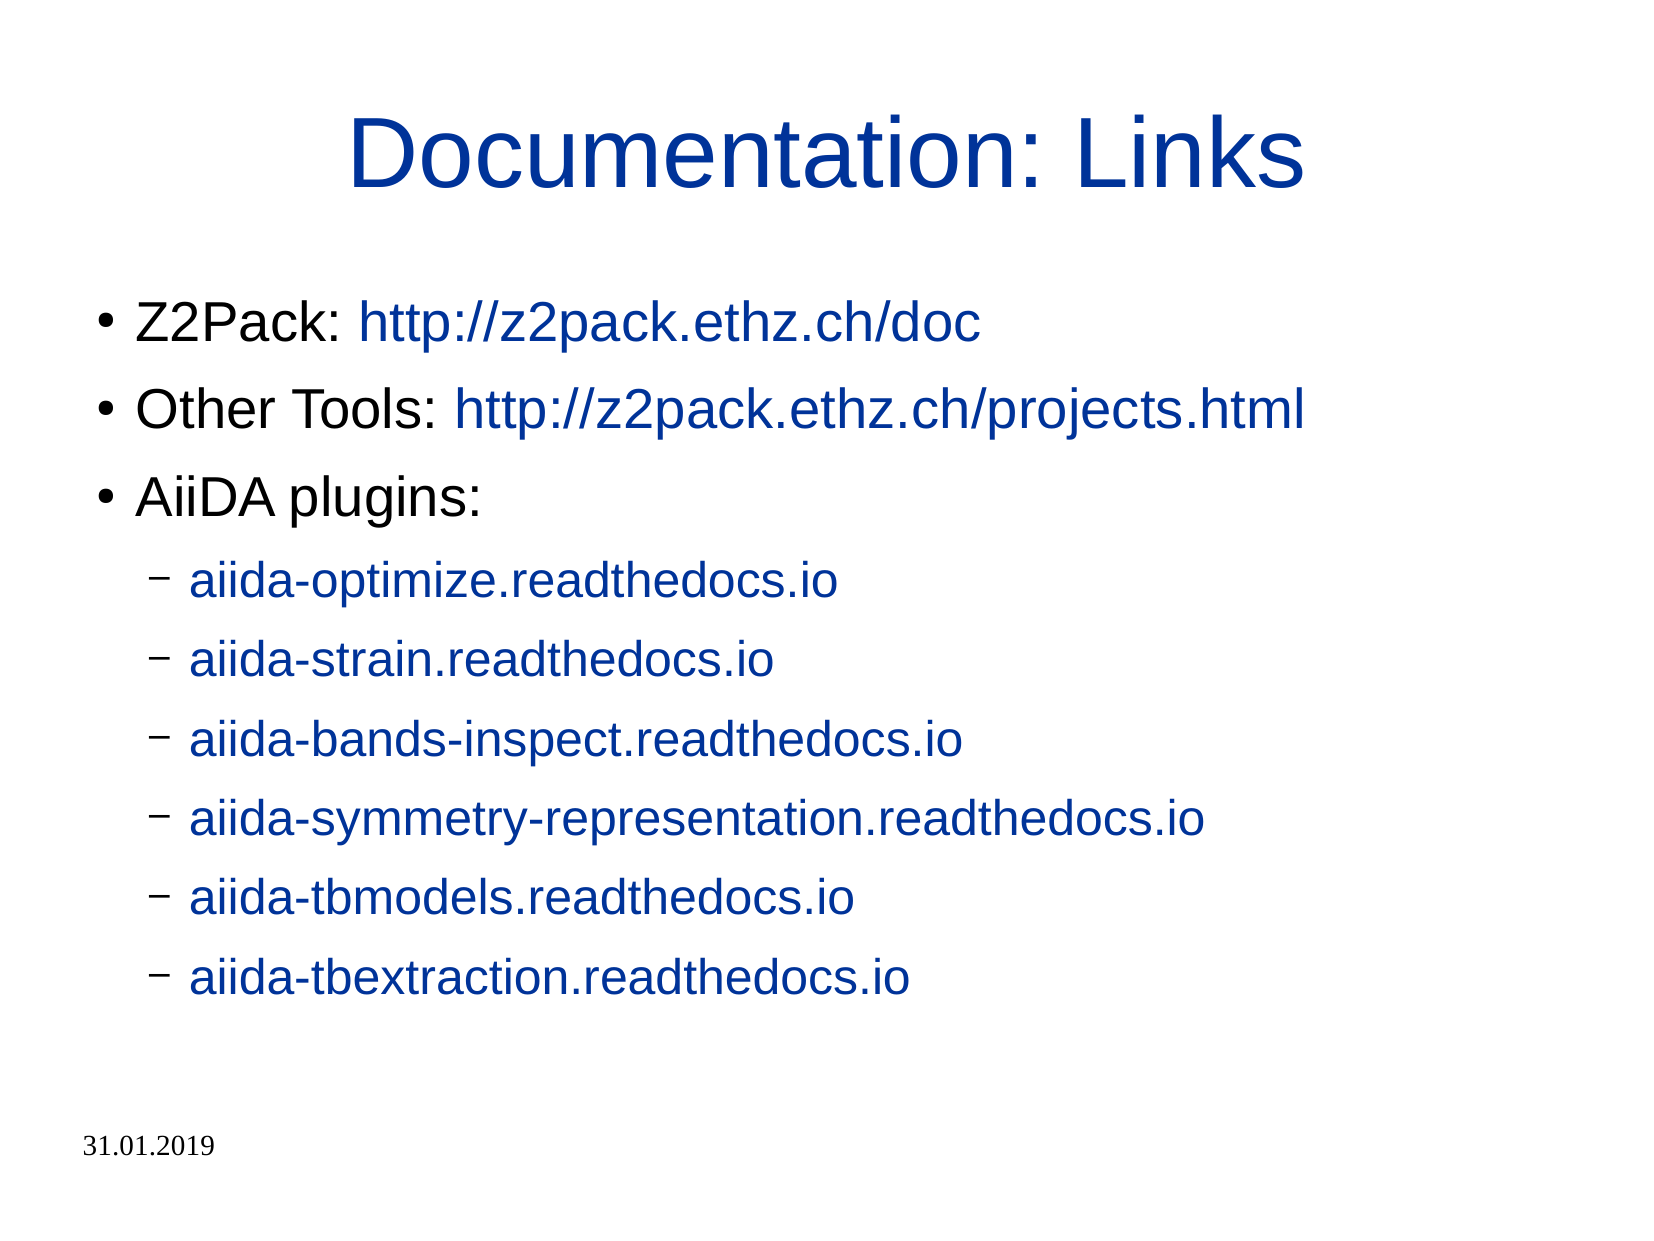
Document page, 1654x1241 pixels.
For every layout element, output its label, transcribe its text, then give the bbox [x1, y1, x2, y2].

title Documentation: Links [82, 49, 1571, 257]
list Z2Pack: http://z2pack.ethz.ch/doc Other Tools: http://z2pack.ethz.ch/projects.html AiiDA plugins: aiida-optimize.readthedocs.io aiida-strain.readthedocs.io aiida-bands-inspect.readthedocs.io aiida-symmetry-representation.readthedocs.io aiida-tbmodels.readthedocs.io aiida-tbextraction.readthedocs.io [82, 290, 1571, 1010]
